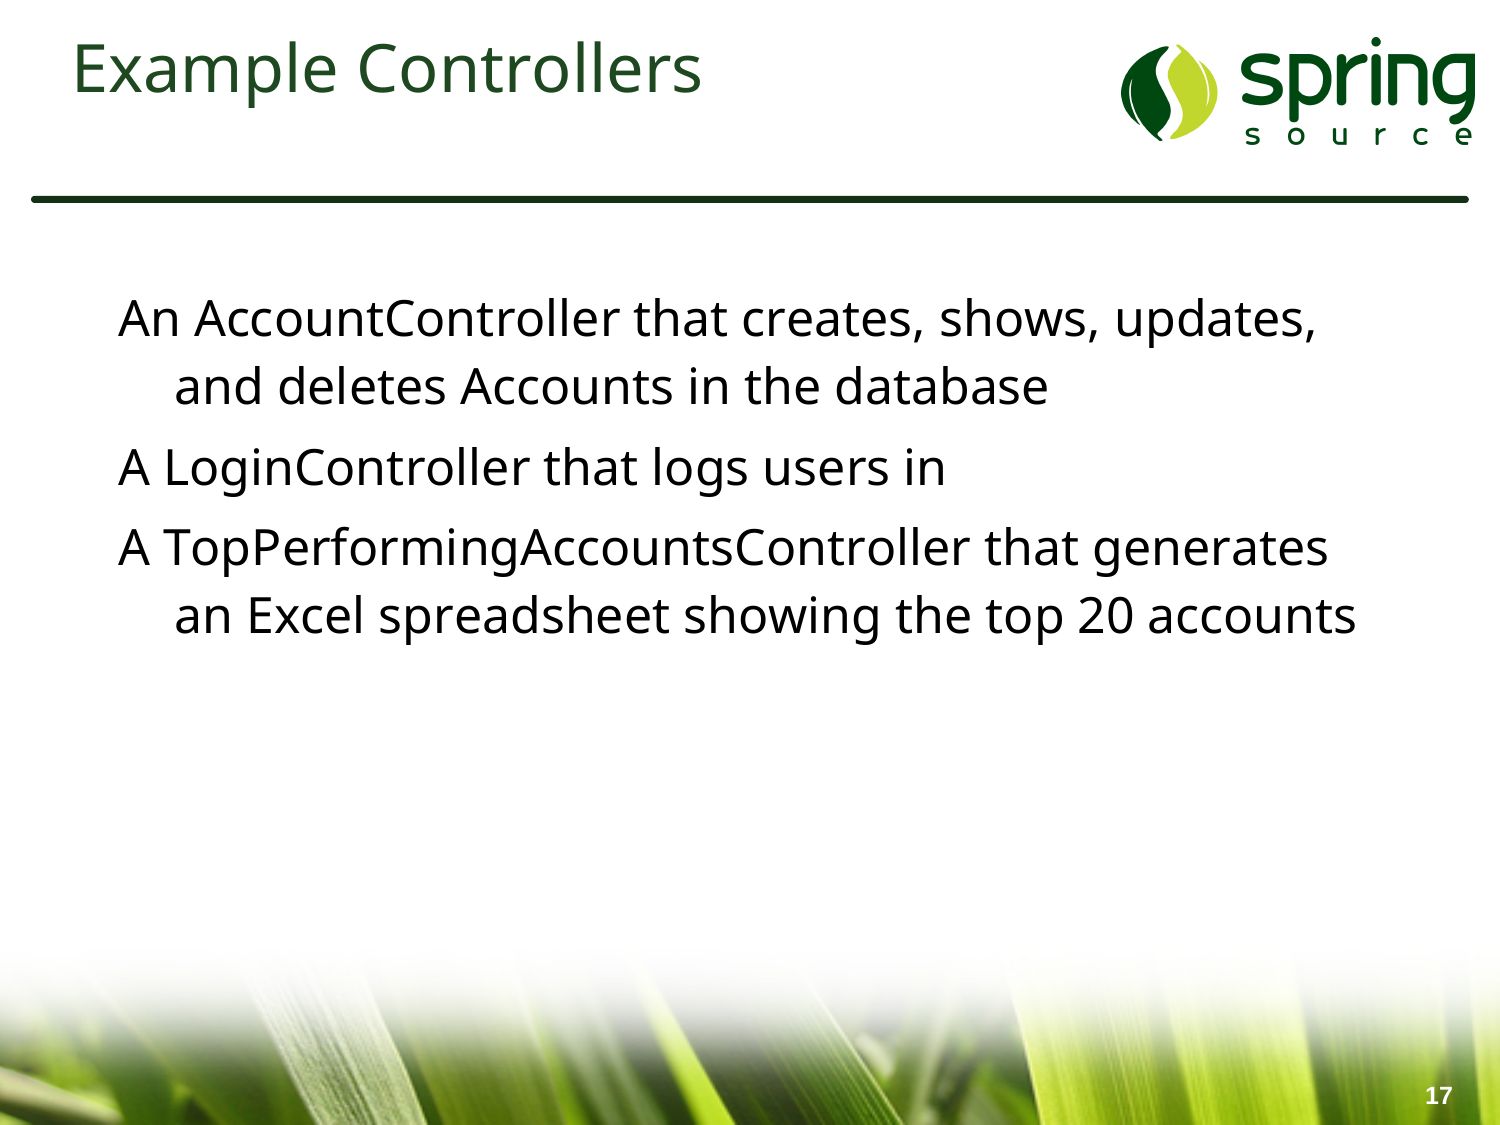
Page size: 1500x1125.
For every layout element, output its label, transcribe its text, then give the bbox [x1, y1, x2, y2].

list An AccountController that creates, shows, updates, and deletes Accounts in the database A LoginController that logs users in A TopPerformingAccountsController that generates an Excel spreadsheet showing the top 20 accounts [103, 275, 1394, 938]
title Example Controllers [56, 13, 1089, 176]
picture [1121, 37, 1475, 145]
picture [0, 944, 1500, 1125]
